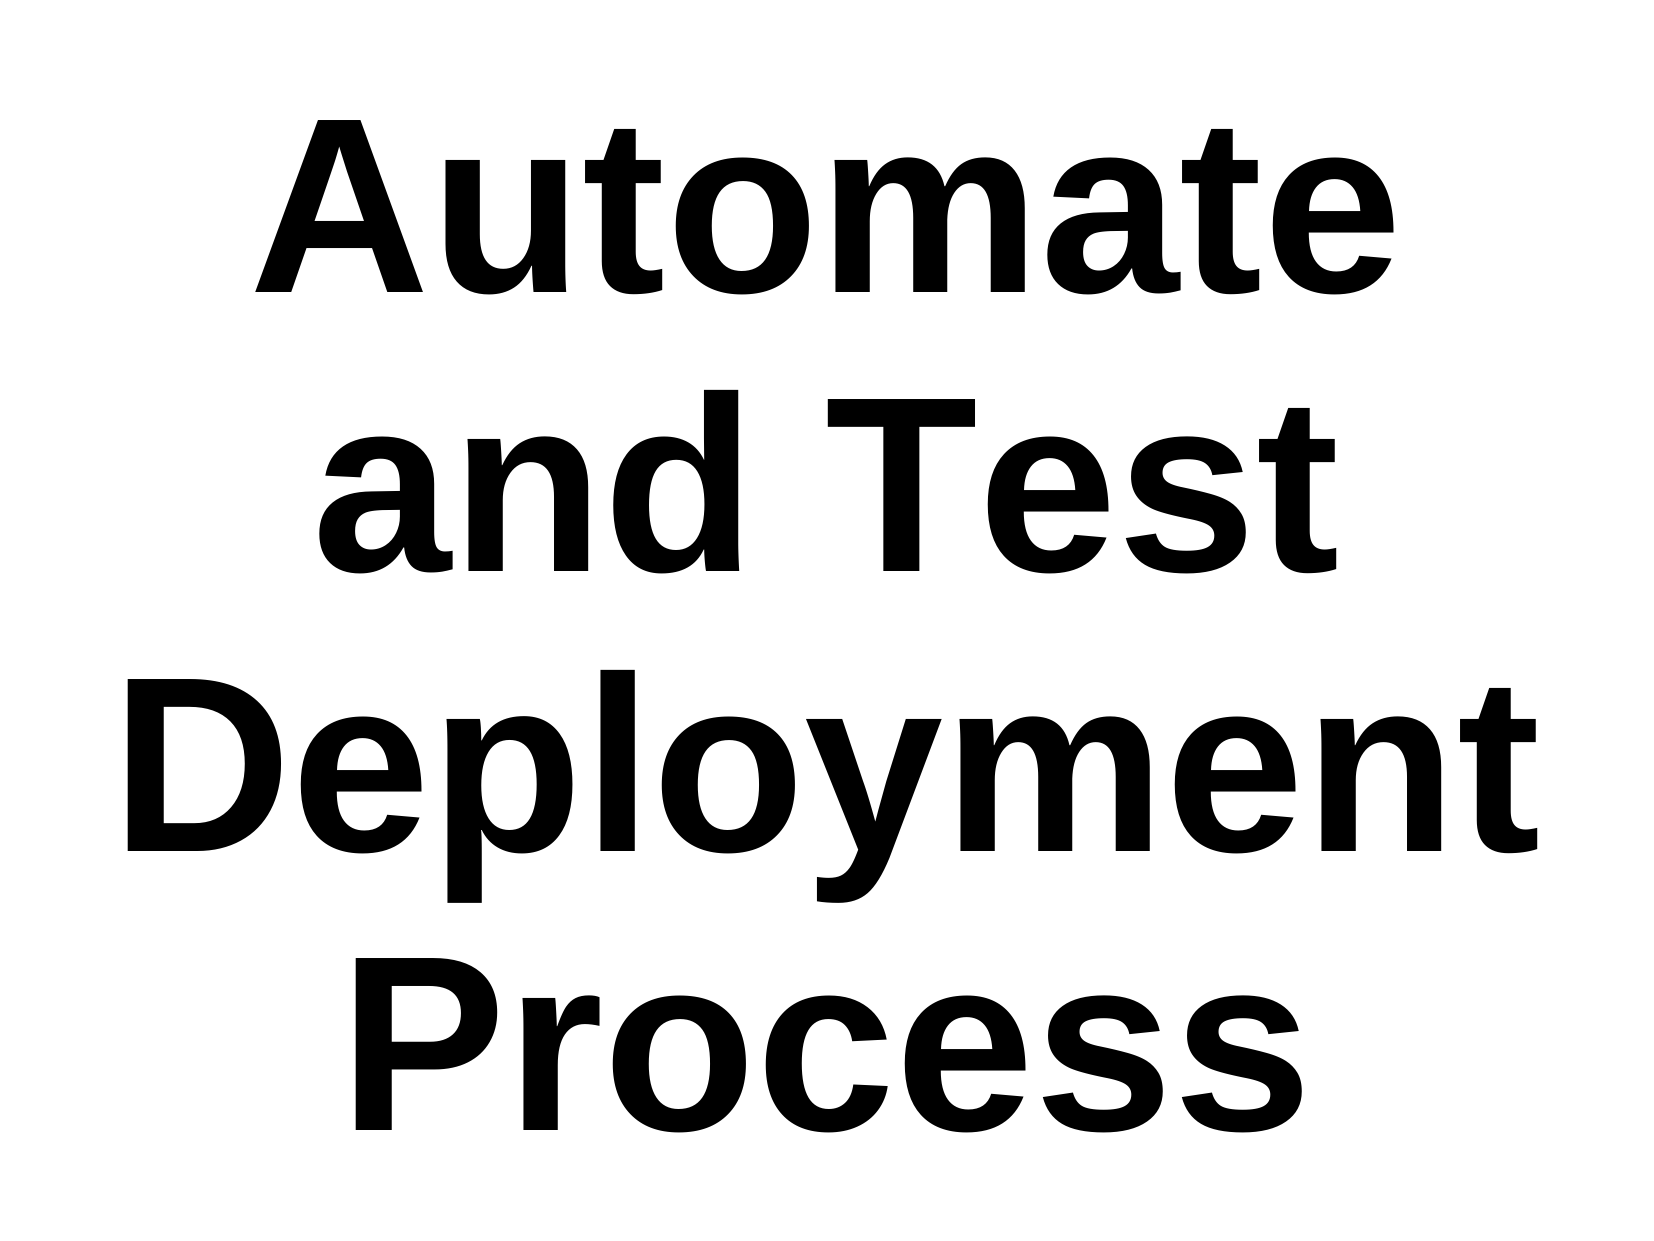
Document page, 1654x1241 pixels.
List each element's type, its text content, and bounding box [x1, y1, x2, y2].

title Automate and Test Deployment Process [82, 49, 1571, 1201]
